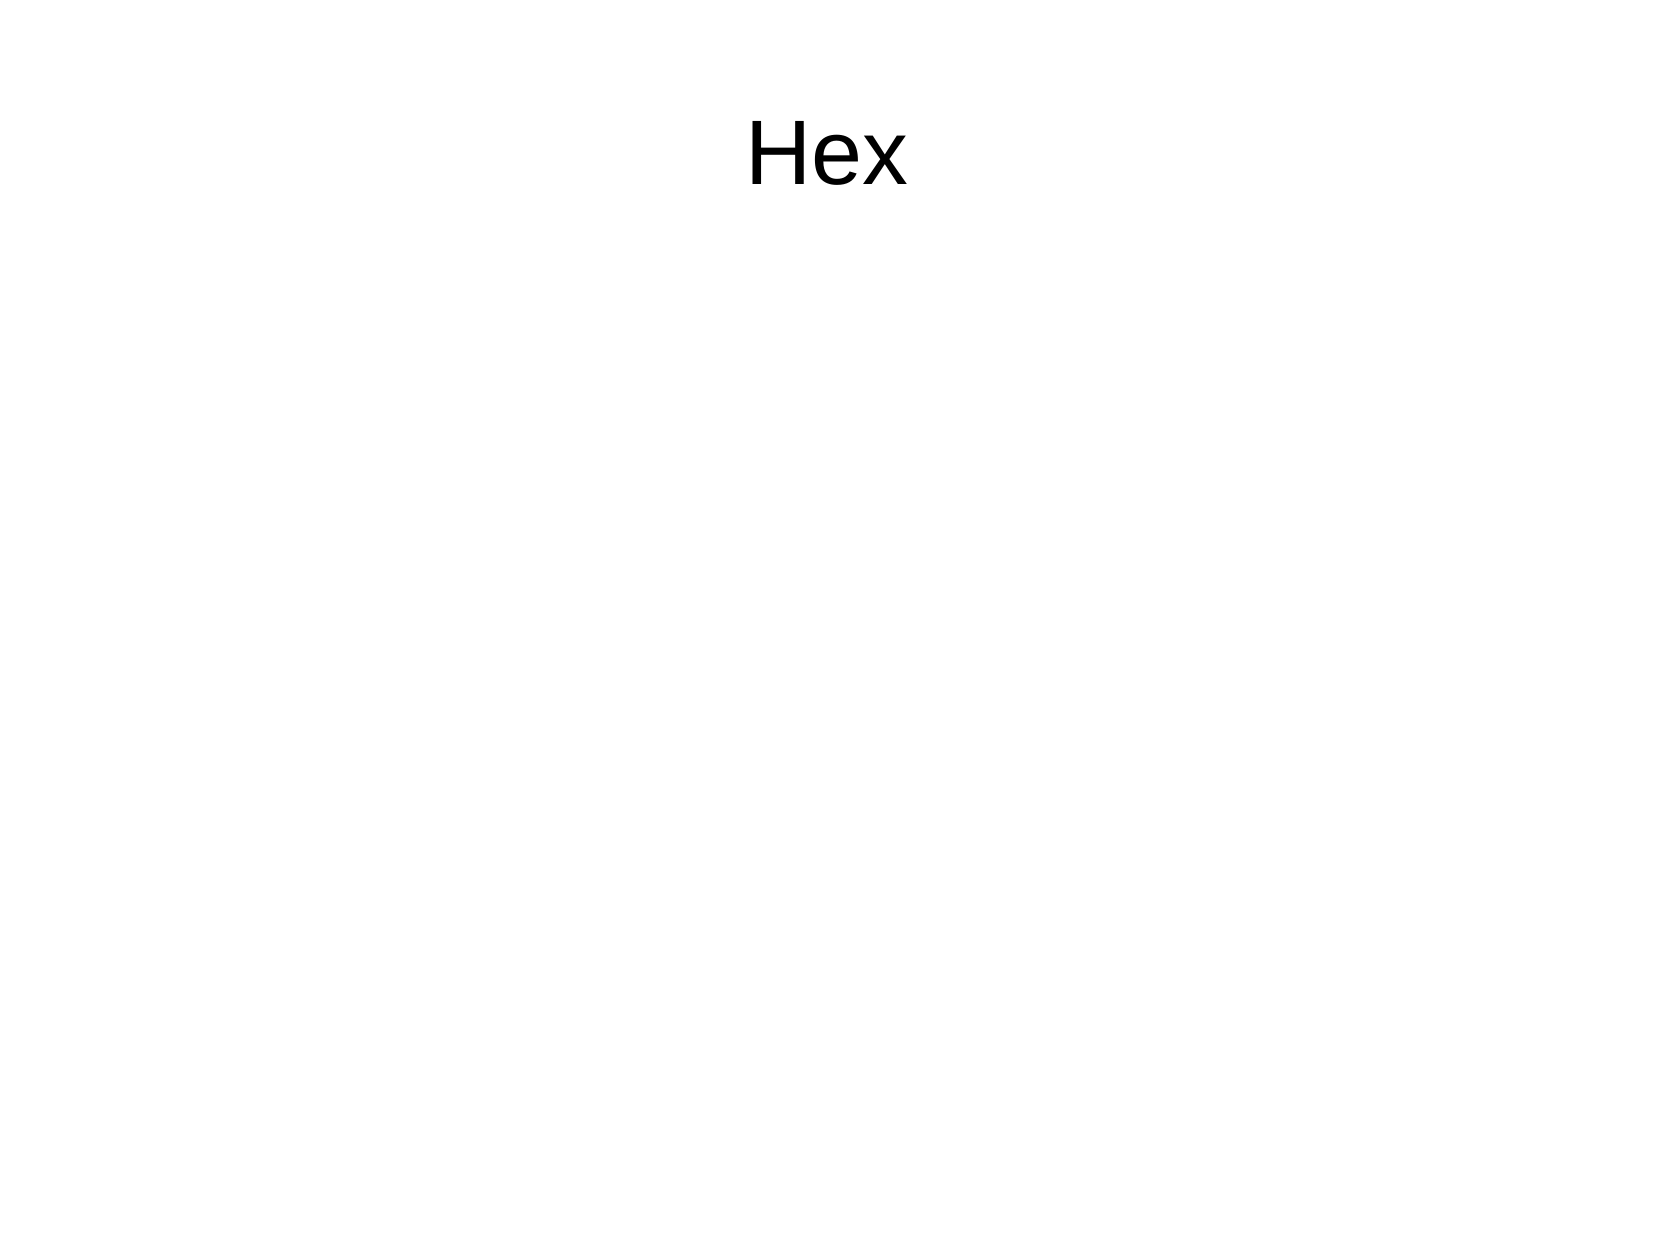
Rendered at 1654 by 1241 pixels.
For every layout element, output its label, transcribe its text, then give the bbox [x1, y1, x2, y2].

title Hex [82, 49, 1571, 257]
